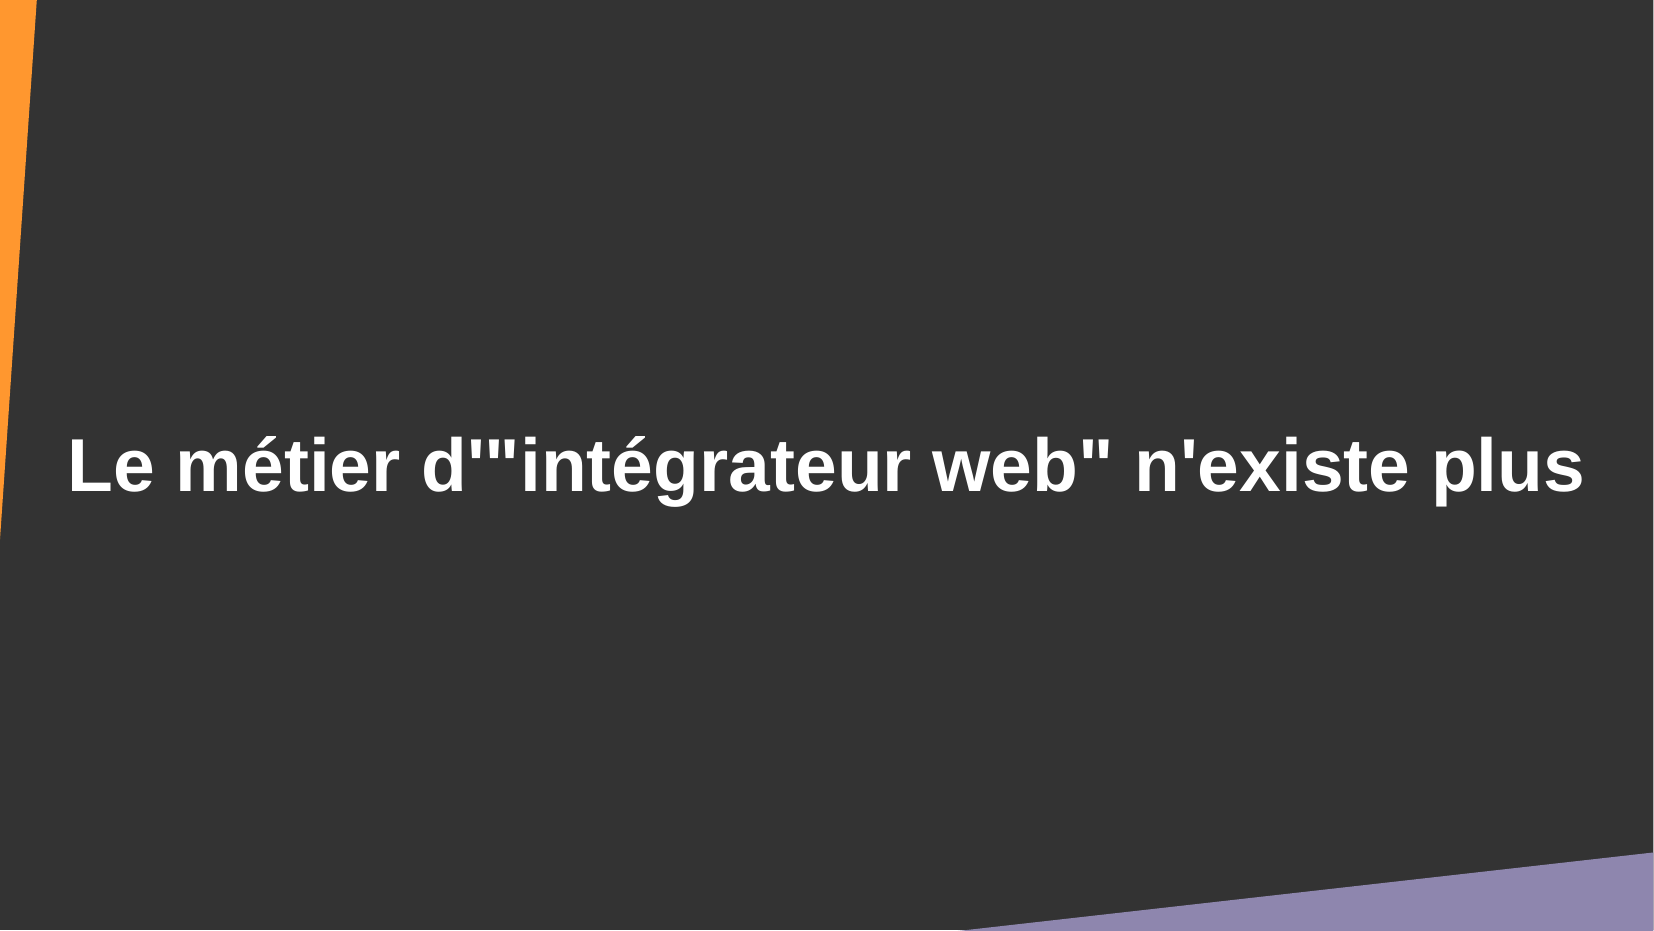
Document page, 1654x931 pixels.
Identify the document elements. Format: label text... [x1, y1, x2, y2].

text_box [957, 852, 1654, 931]
text_box [0, 0, 37, 540]
title Le métier d'"intégrateur web" n'existe plus [19, 423, 1635, 508]
